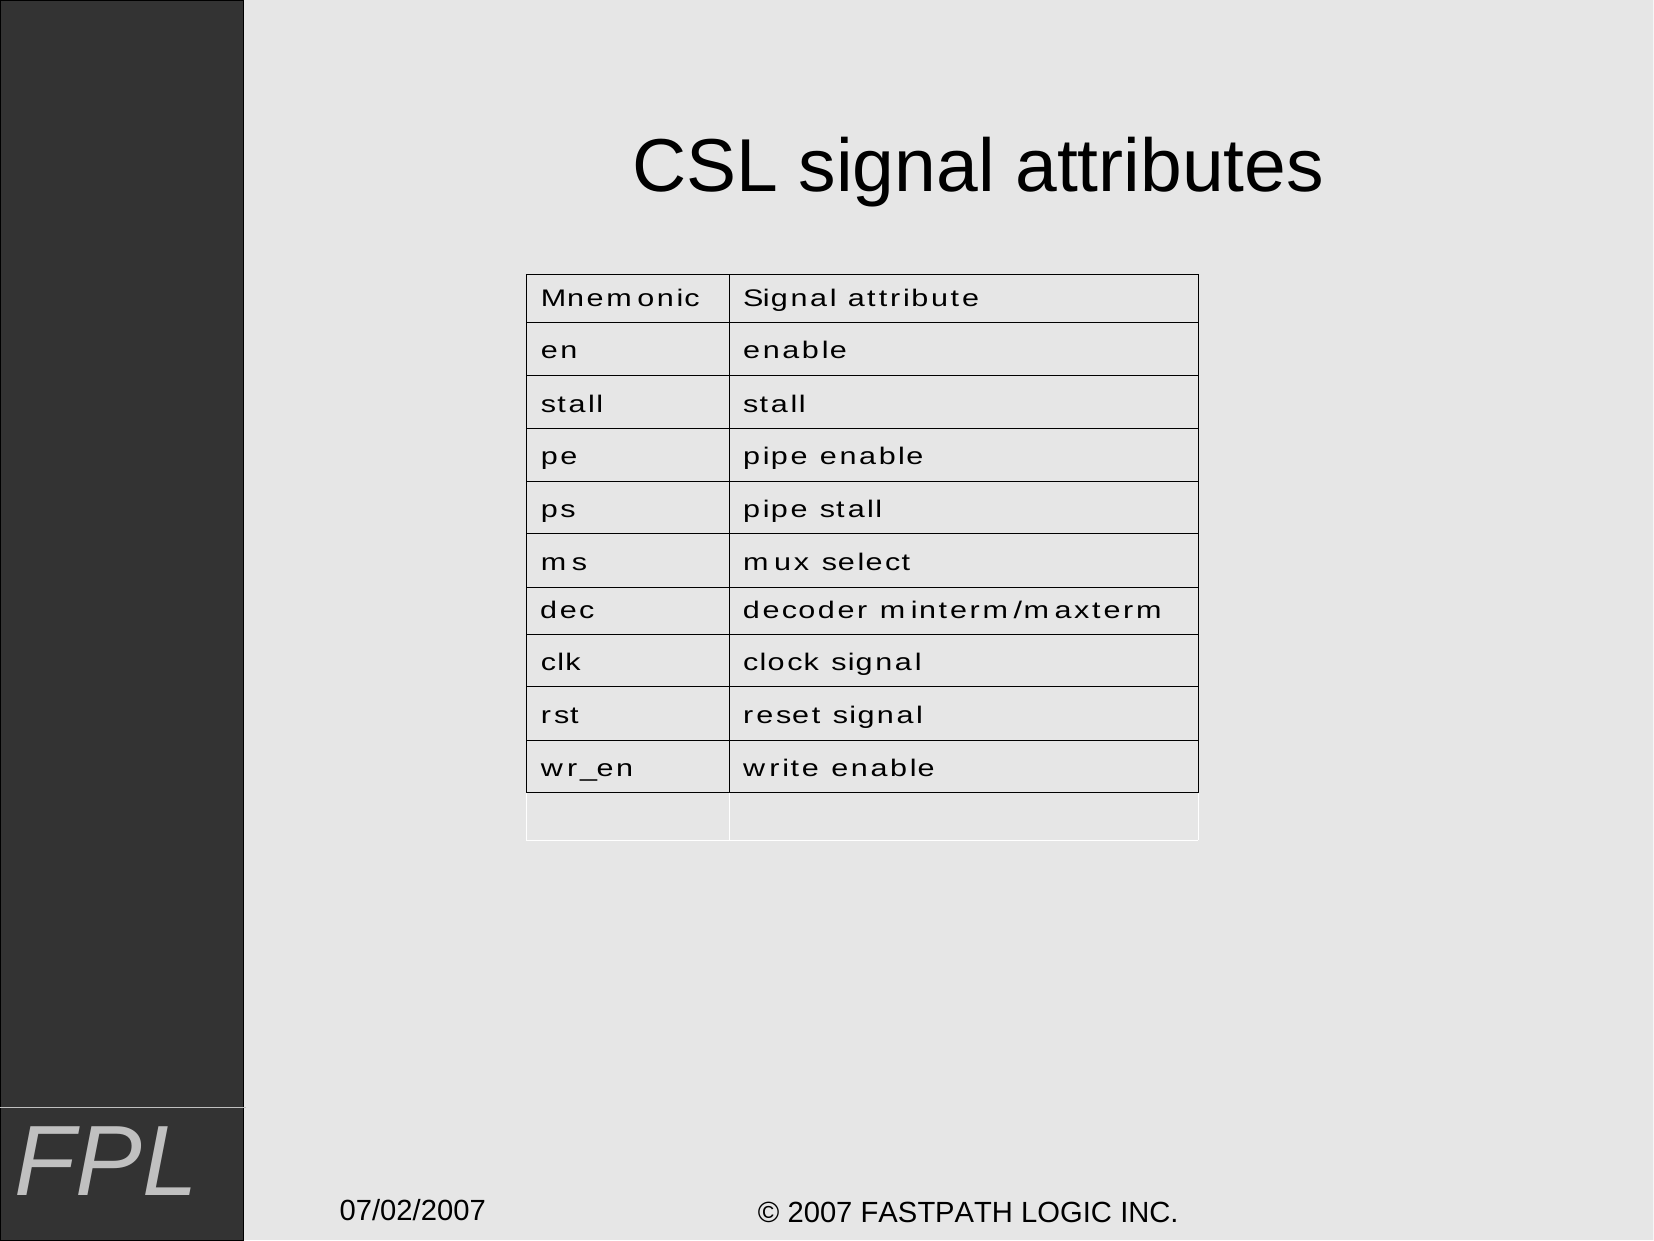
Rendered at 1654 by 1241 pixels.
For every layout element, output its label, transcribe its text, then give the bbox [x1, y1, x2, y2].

chart [524, 272, 1200, 843]
title CSL signal attributes [427, 57, 1530, 274]
